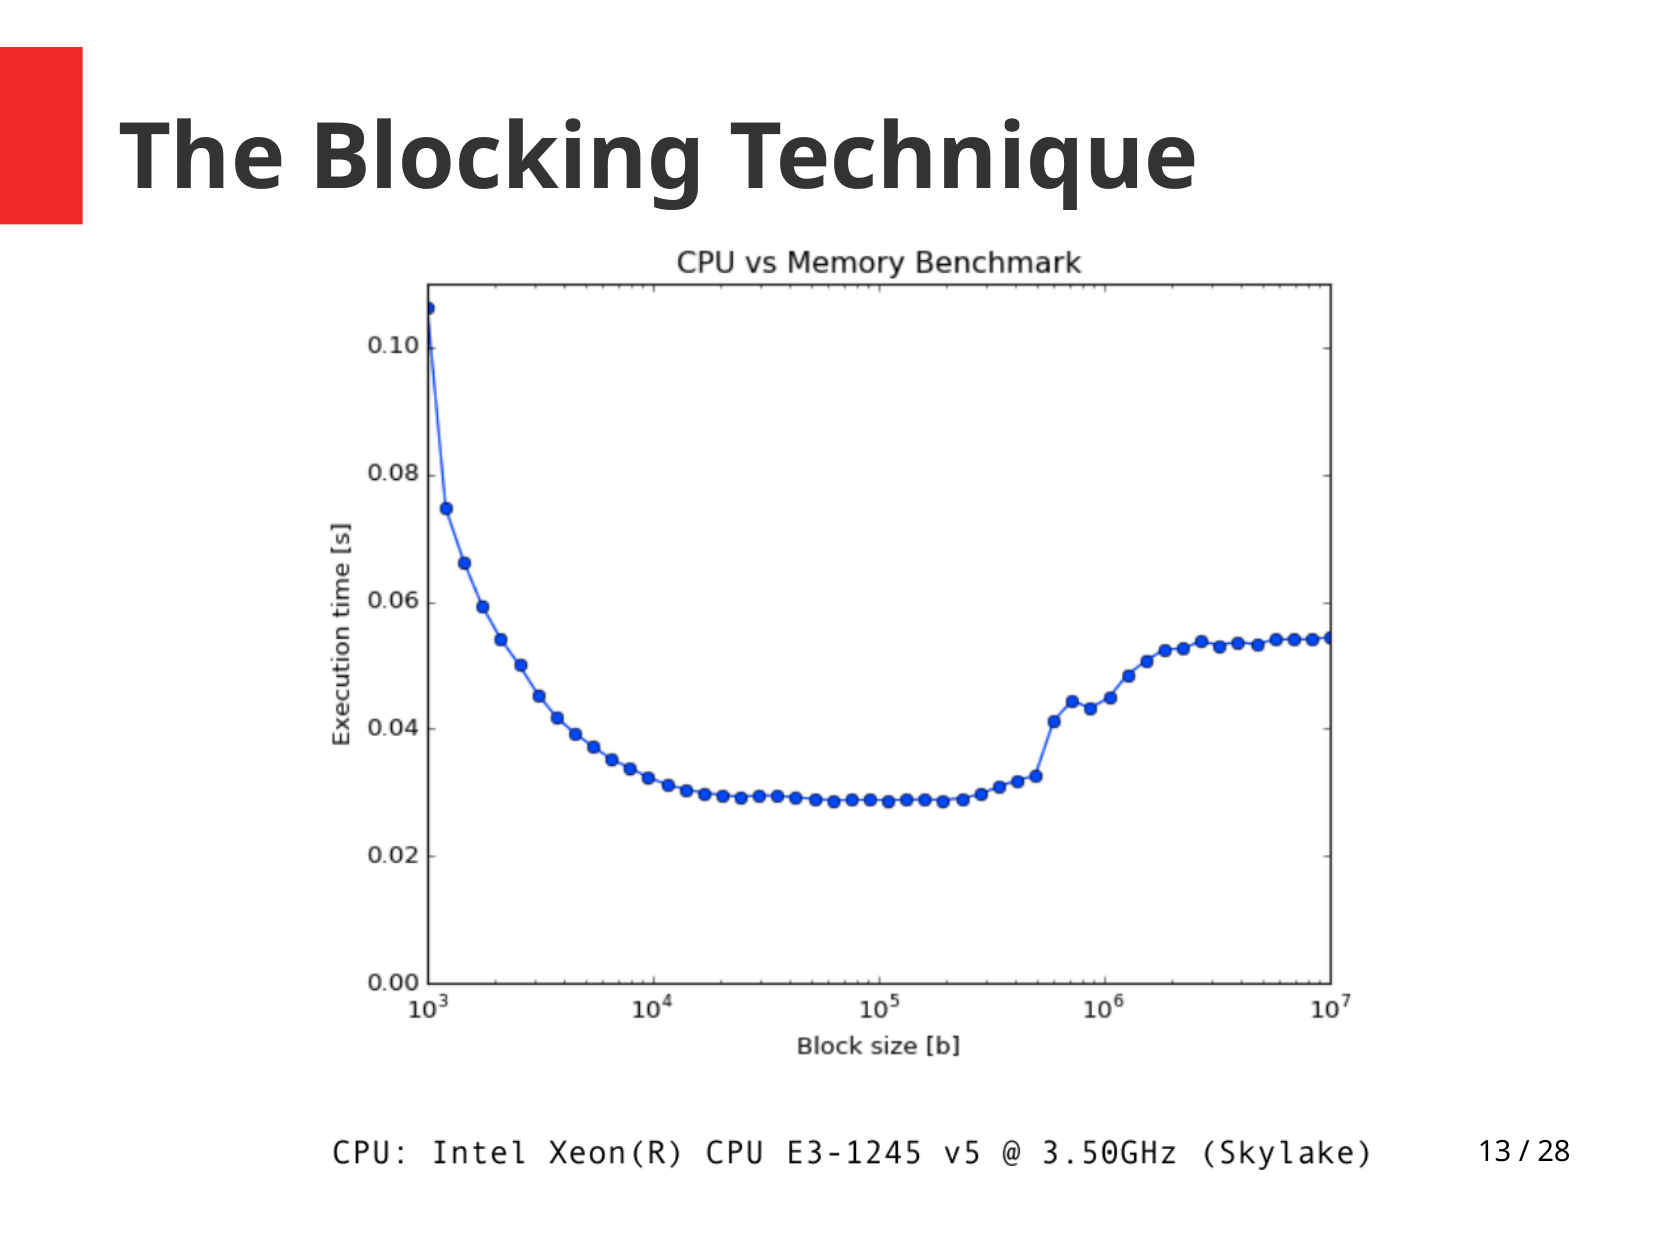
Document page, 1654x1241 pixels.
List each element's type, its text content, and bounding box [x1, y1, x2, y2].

title The Blocking Technique [118, 49, 1571, 257]
picture [285, 222, 1404, 1208]
